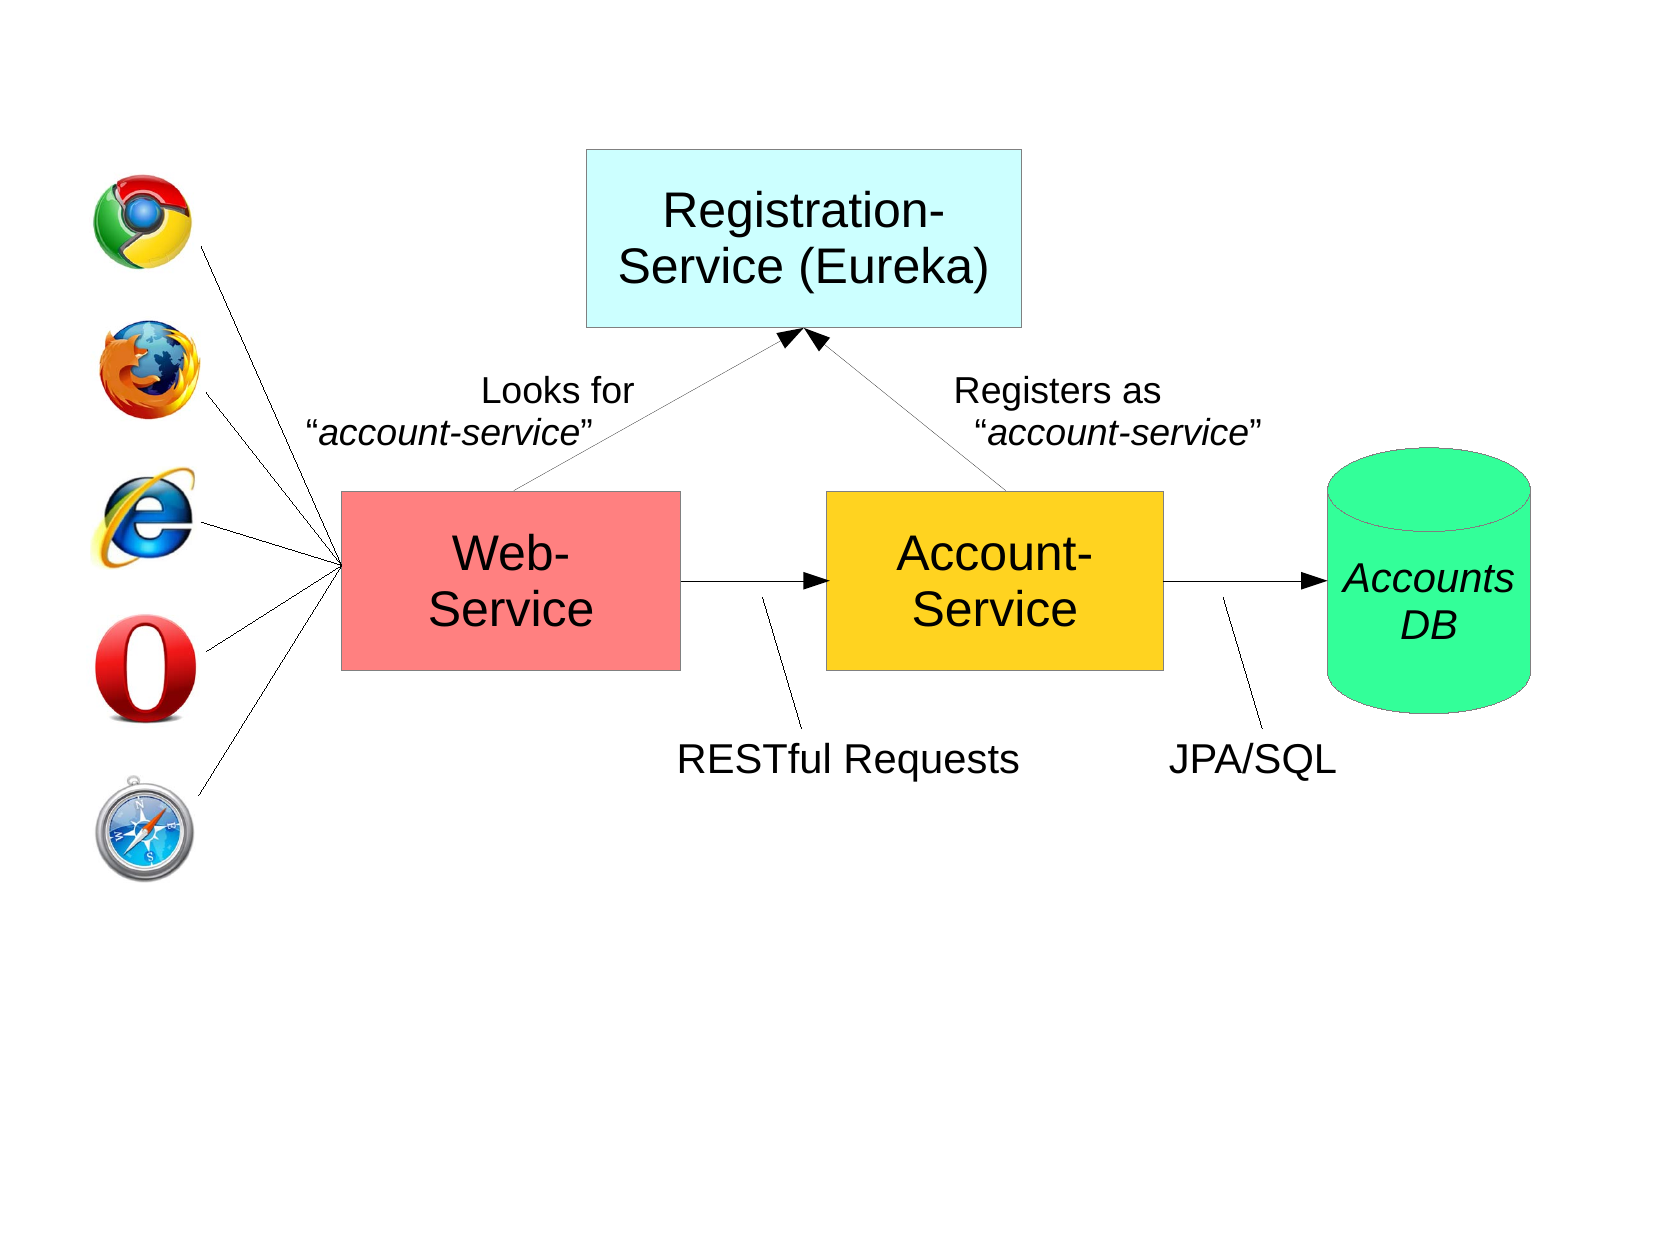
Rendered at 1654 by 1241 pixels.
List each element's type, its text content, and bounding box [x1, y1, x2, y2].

text_box Registration- Service (Eureka) [586, 149, 1022, 328]
text_box JPA/SQL [1152, 728, 1354, 790]
text_box Registers as “account-service” [939, 361, 1277, 461]
picture [86, 316, 205, 424]
picture [89, 167, 201, 275]
text_box Accounts DB [1327, 447, 1531, 714]
text_box RESTful Requests [662, 728, 1035, 790]
picture [91, 773, 199, 886]
picture [86, 612, 205, 732]
text_box Web- Service [341, 491, 681, 671]
text_box Account- Service [826, 491, 1164, 671]
text_box Looks for “account-service” [290, 361, 650, 461]
picture [90, 466, 200, 570]
